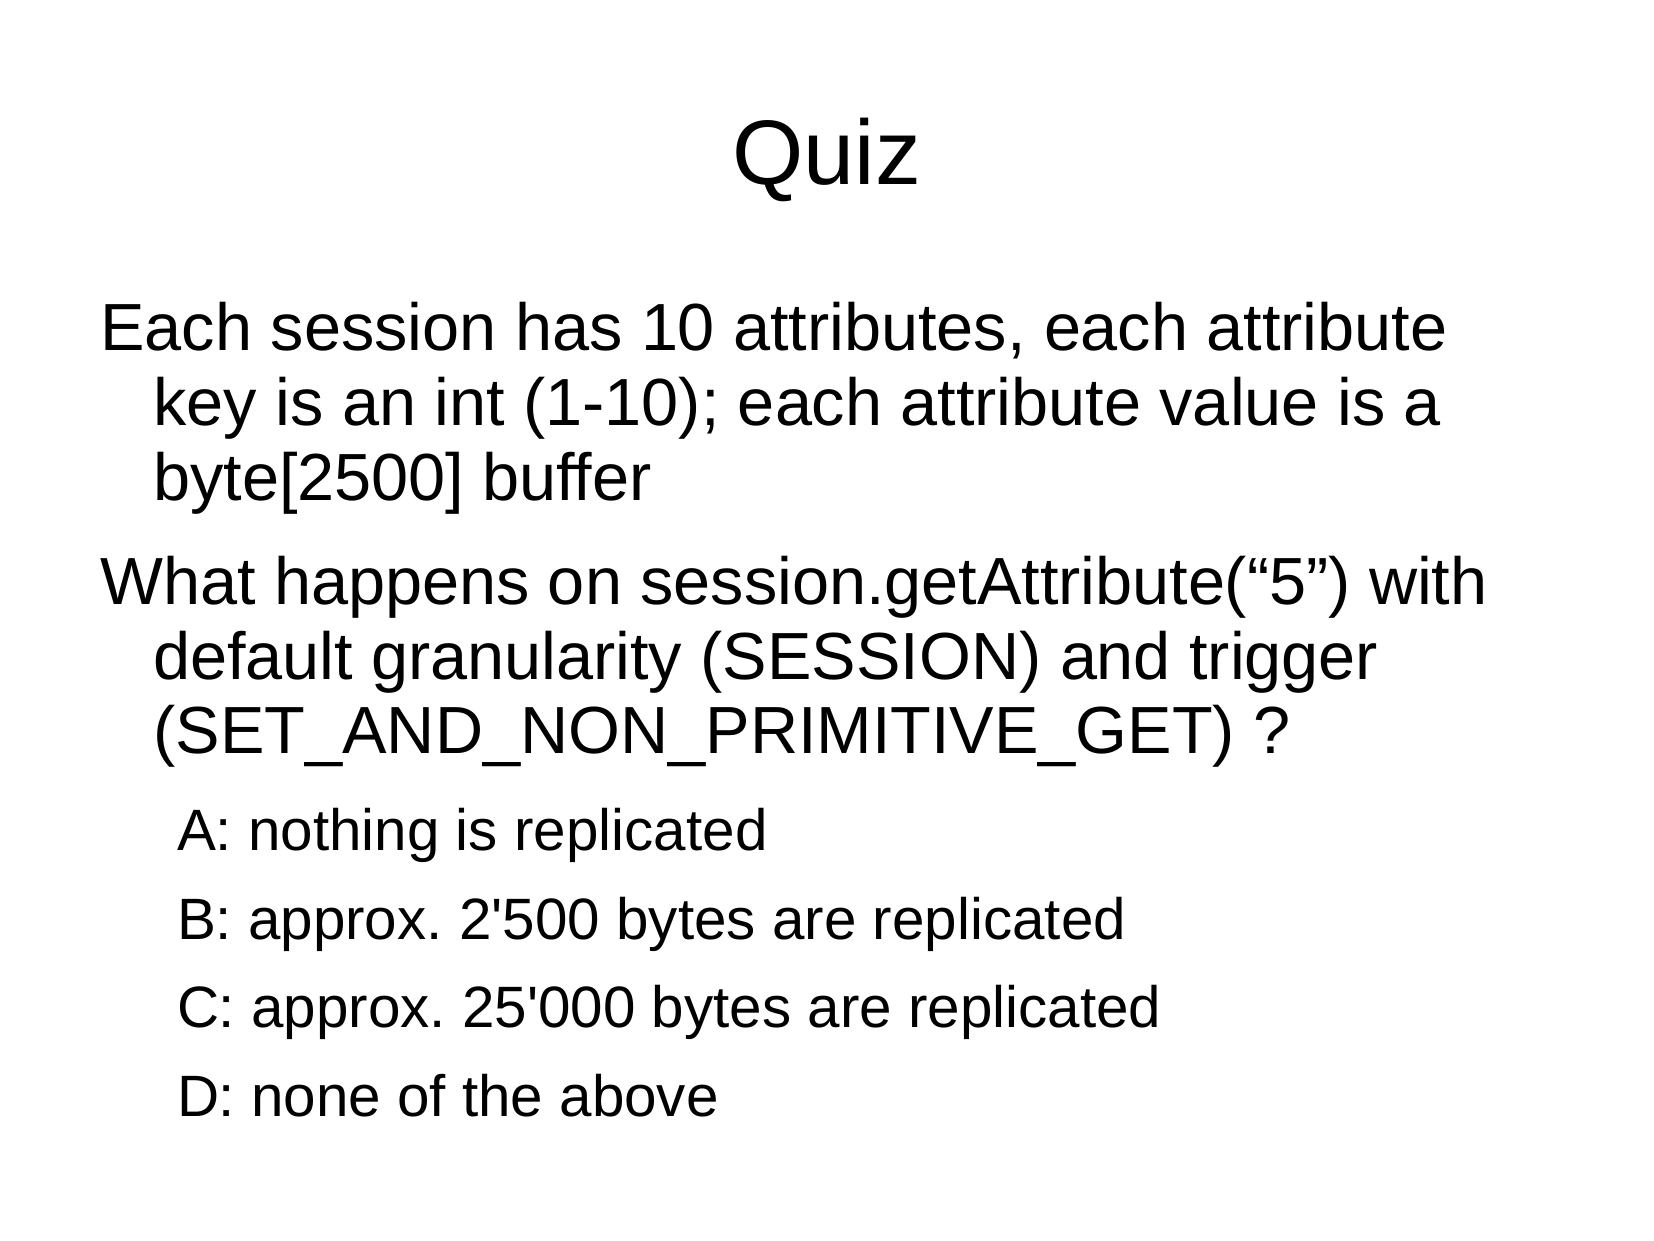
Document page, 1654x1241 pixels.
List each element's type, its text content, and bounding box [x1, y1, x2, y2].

list Each session has 10 attributes, each attribute key is an int (1-10); each attribute value is a byte[2500] buffer What happens on session.getAttribute(“5”) with default granularity (SESSION) and trigger (SET_AND_NON_PRIMITIVE_GET) ? A: nothing is replicated B: approx. 2'500 bytes are replicated C: approx. 25'000 bytes are replicated D: none of the above [82, 290, 1571, 1129]
title Quiz [82, 56, 1571, 250]
